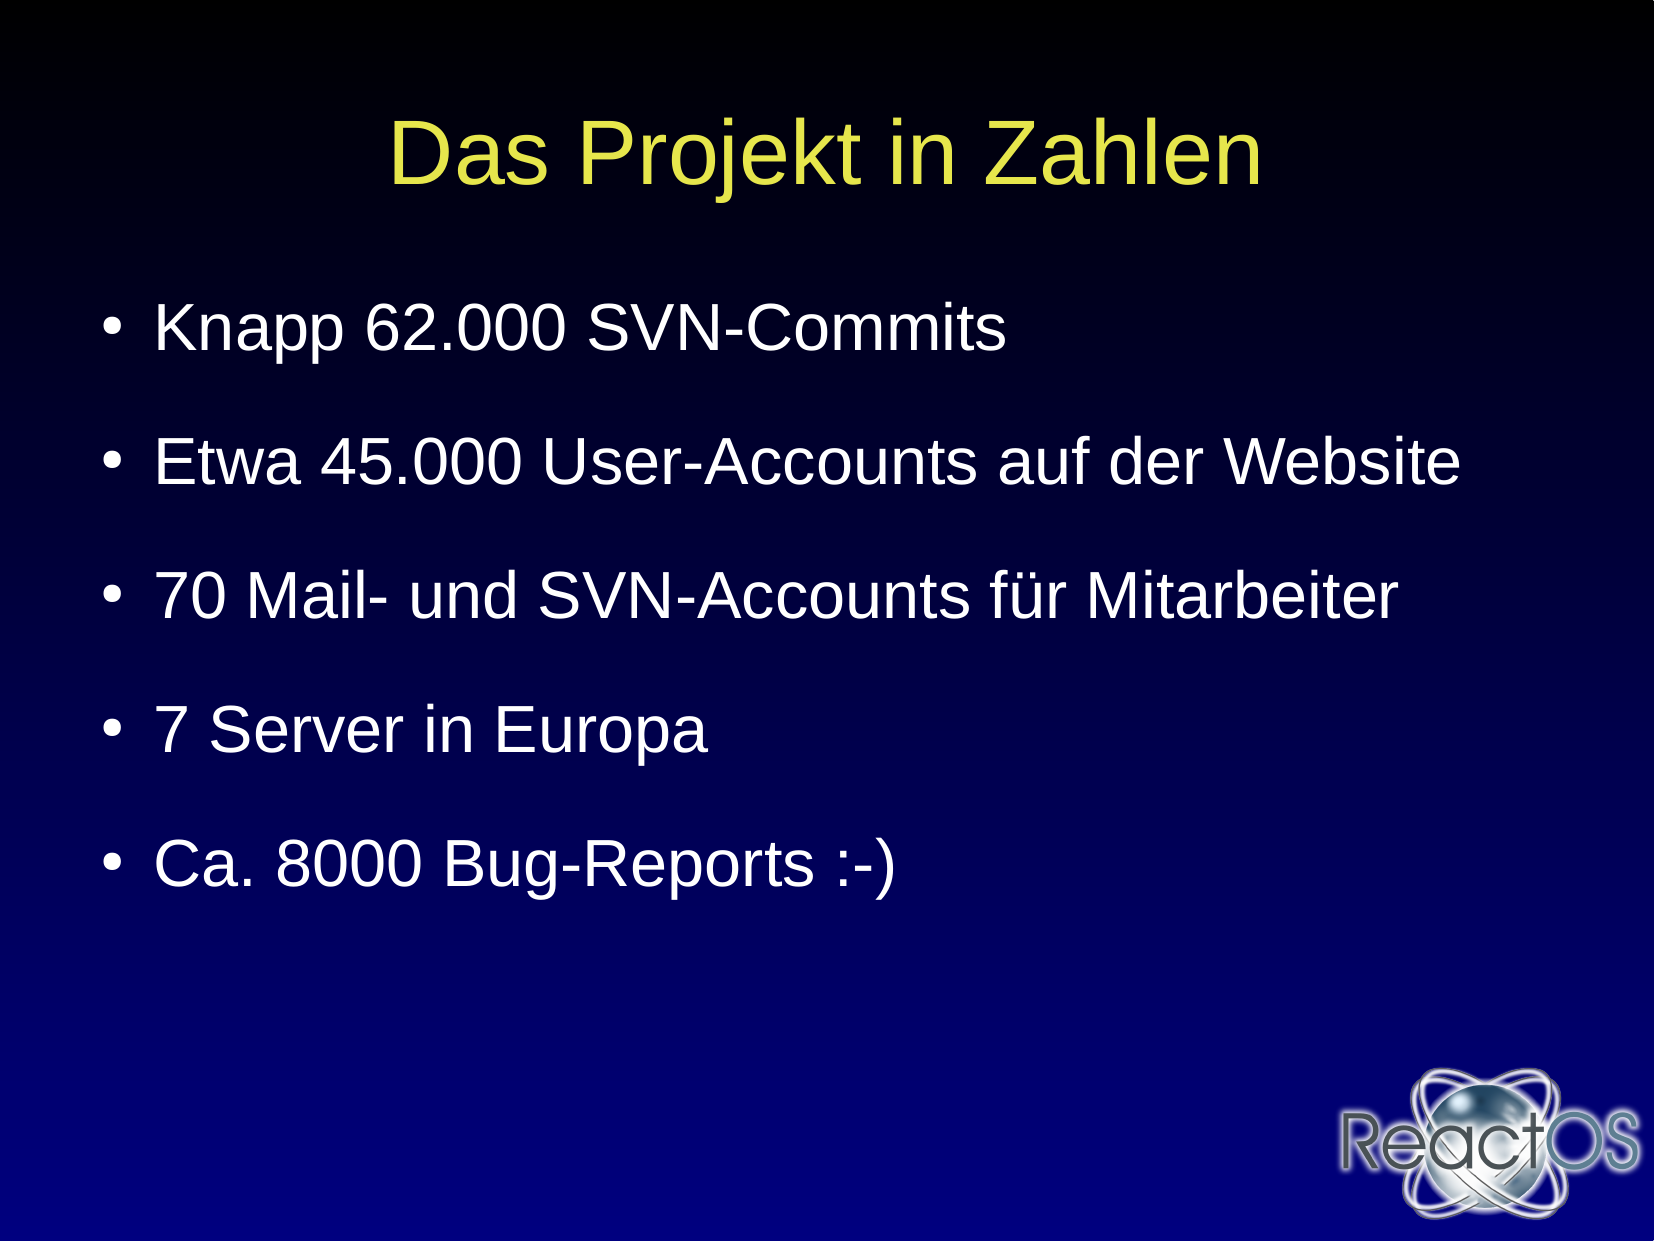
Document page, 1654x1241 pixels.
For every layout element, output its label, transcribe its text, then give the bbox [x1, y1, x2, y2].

list Knapp 62.000 SVN-Commits Etwa 45.000 User-Accounts auf der Website 70 Mail- und SVN-Accounts für Mitarbeiter 7 Server in Europa Ca. 8000 Bug-Reports :-) [82, 290, 1571, 1010]
picture [1328, 1055, 1654, 1235]
title Das Projekt in Zahlen [82, 49, 1571, 257]
